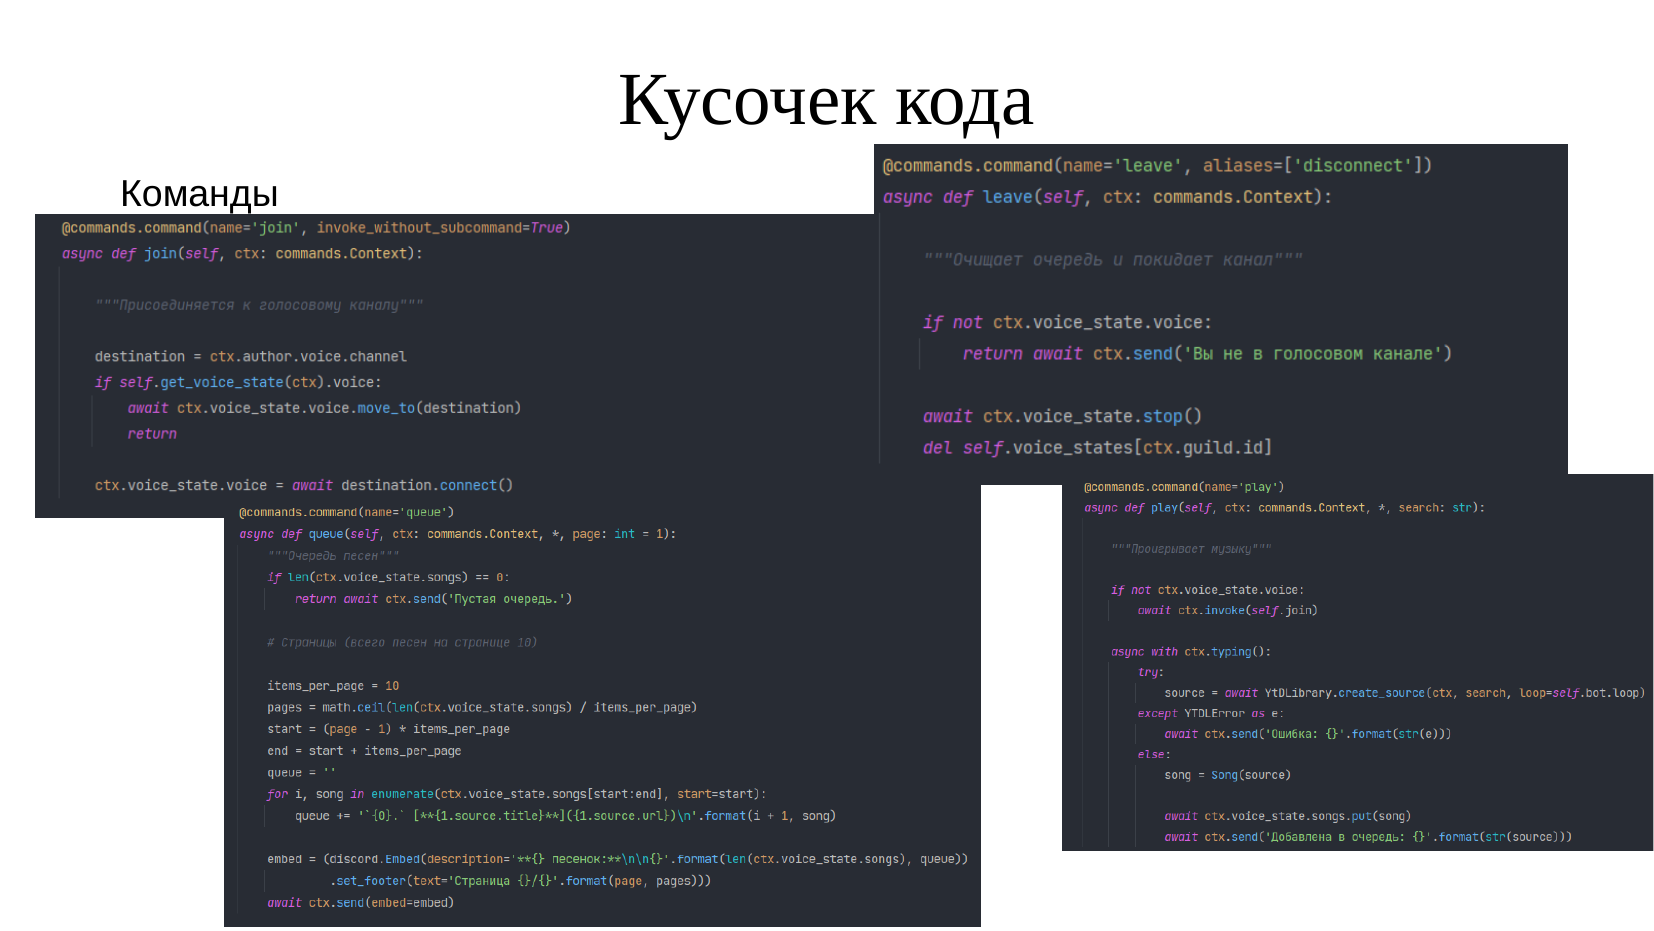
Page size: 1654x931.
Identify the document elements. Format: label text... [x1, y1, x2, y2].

picture [35, 144, 1654, 927]
text_box Команды [105, 165, 308, 214]
title Кусочек кода [82, 21, 1571, 178]
